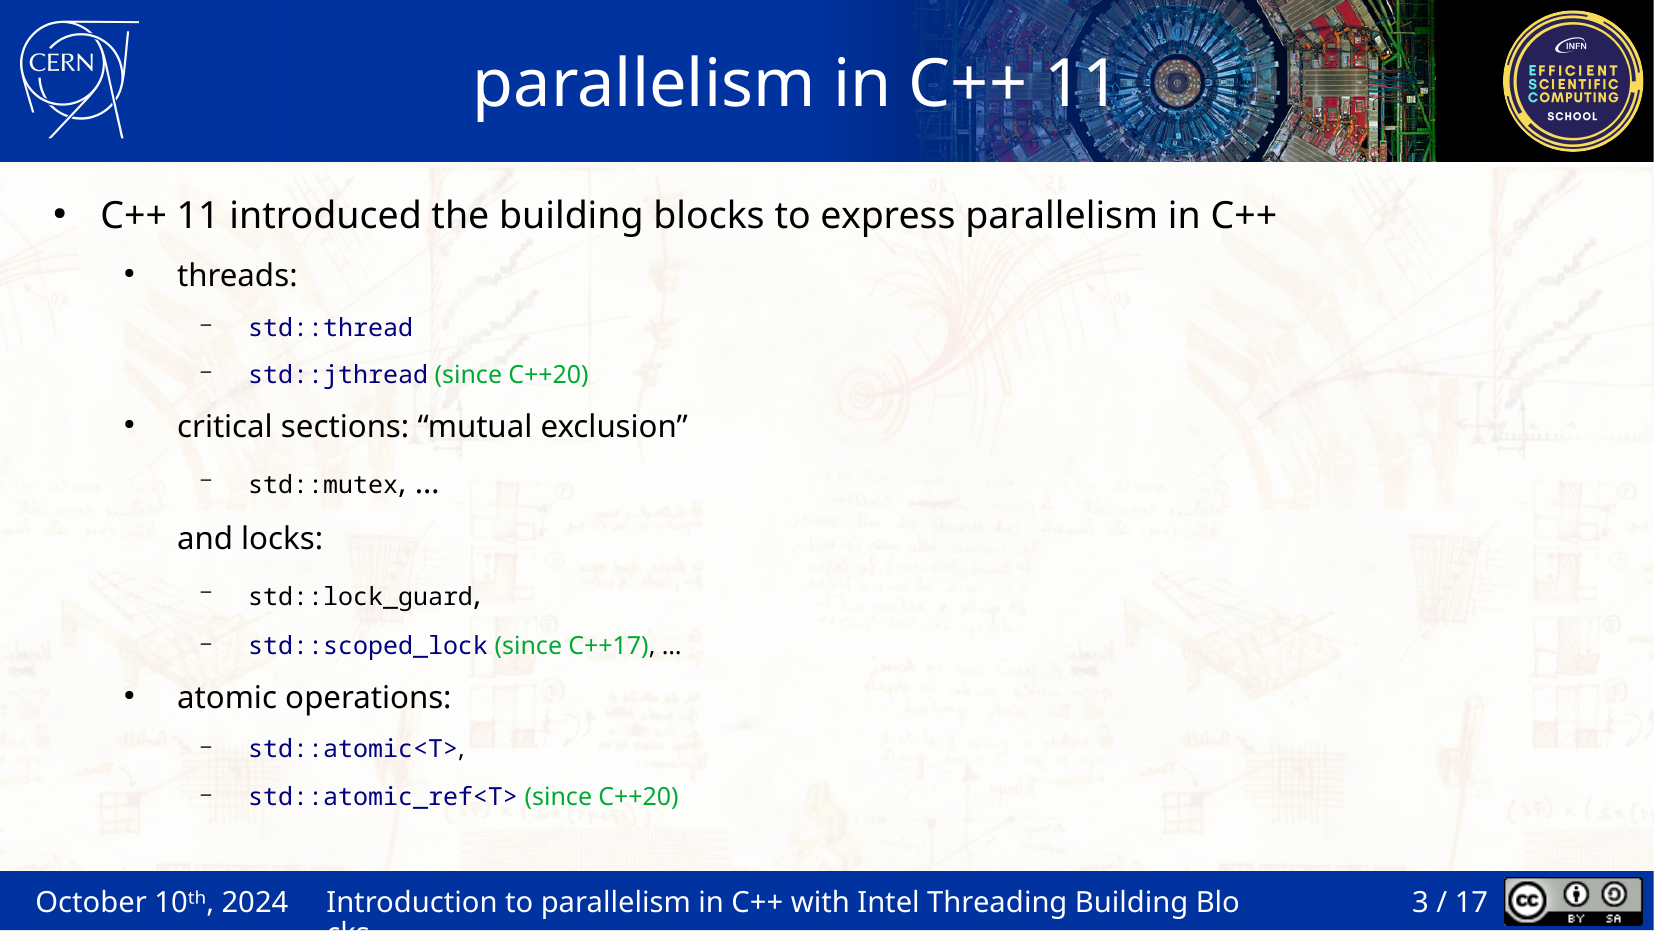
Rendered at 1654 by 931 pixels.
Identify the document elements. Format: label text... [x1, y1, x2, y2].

list C++ 11 introduced the building blocks to express parallelism in C++ threads: std::thread std::jthread (since C++20) critical sections: “mutual exclusion” std::mutex, … and locks: std::lock_guard, std::scoped_lock (since C++17), … atomic operations: std::atomic<T>, std::atomic_ref<T> (since C++20) [35, 188, 1619, 866]
picture [1504, 877, 1643, 926]
picture [1430, 0, 1654, 162]
title parallelism in C++ 11 [165, 0, 1430, 162]
picture [0, 0, 165, 162]
